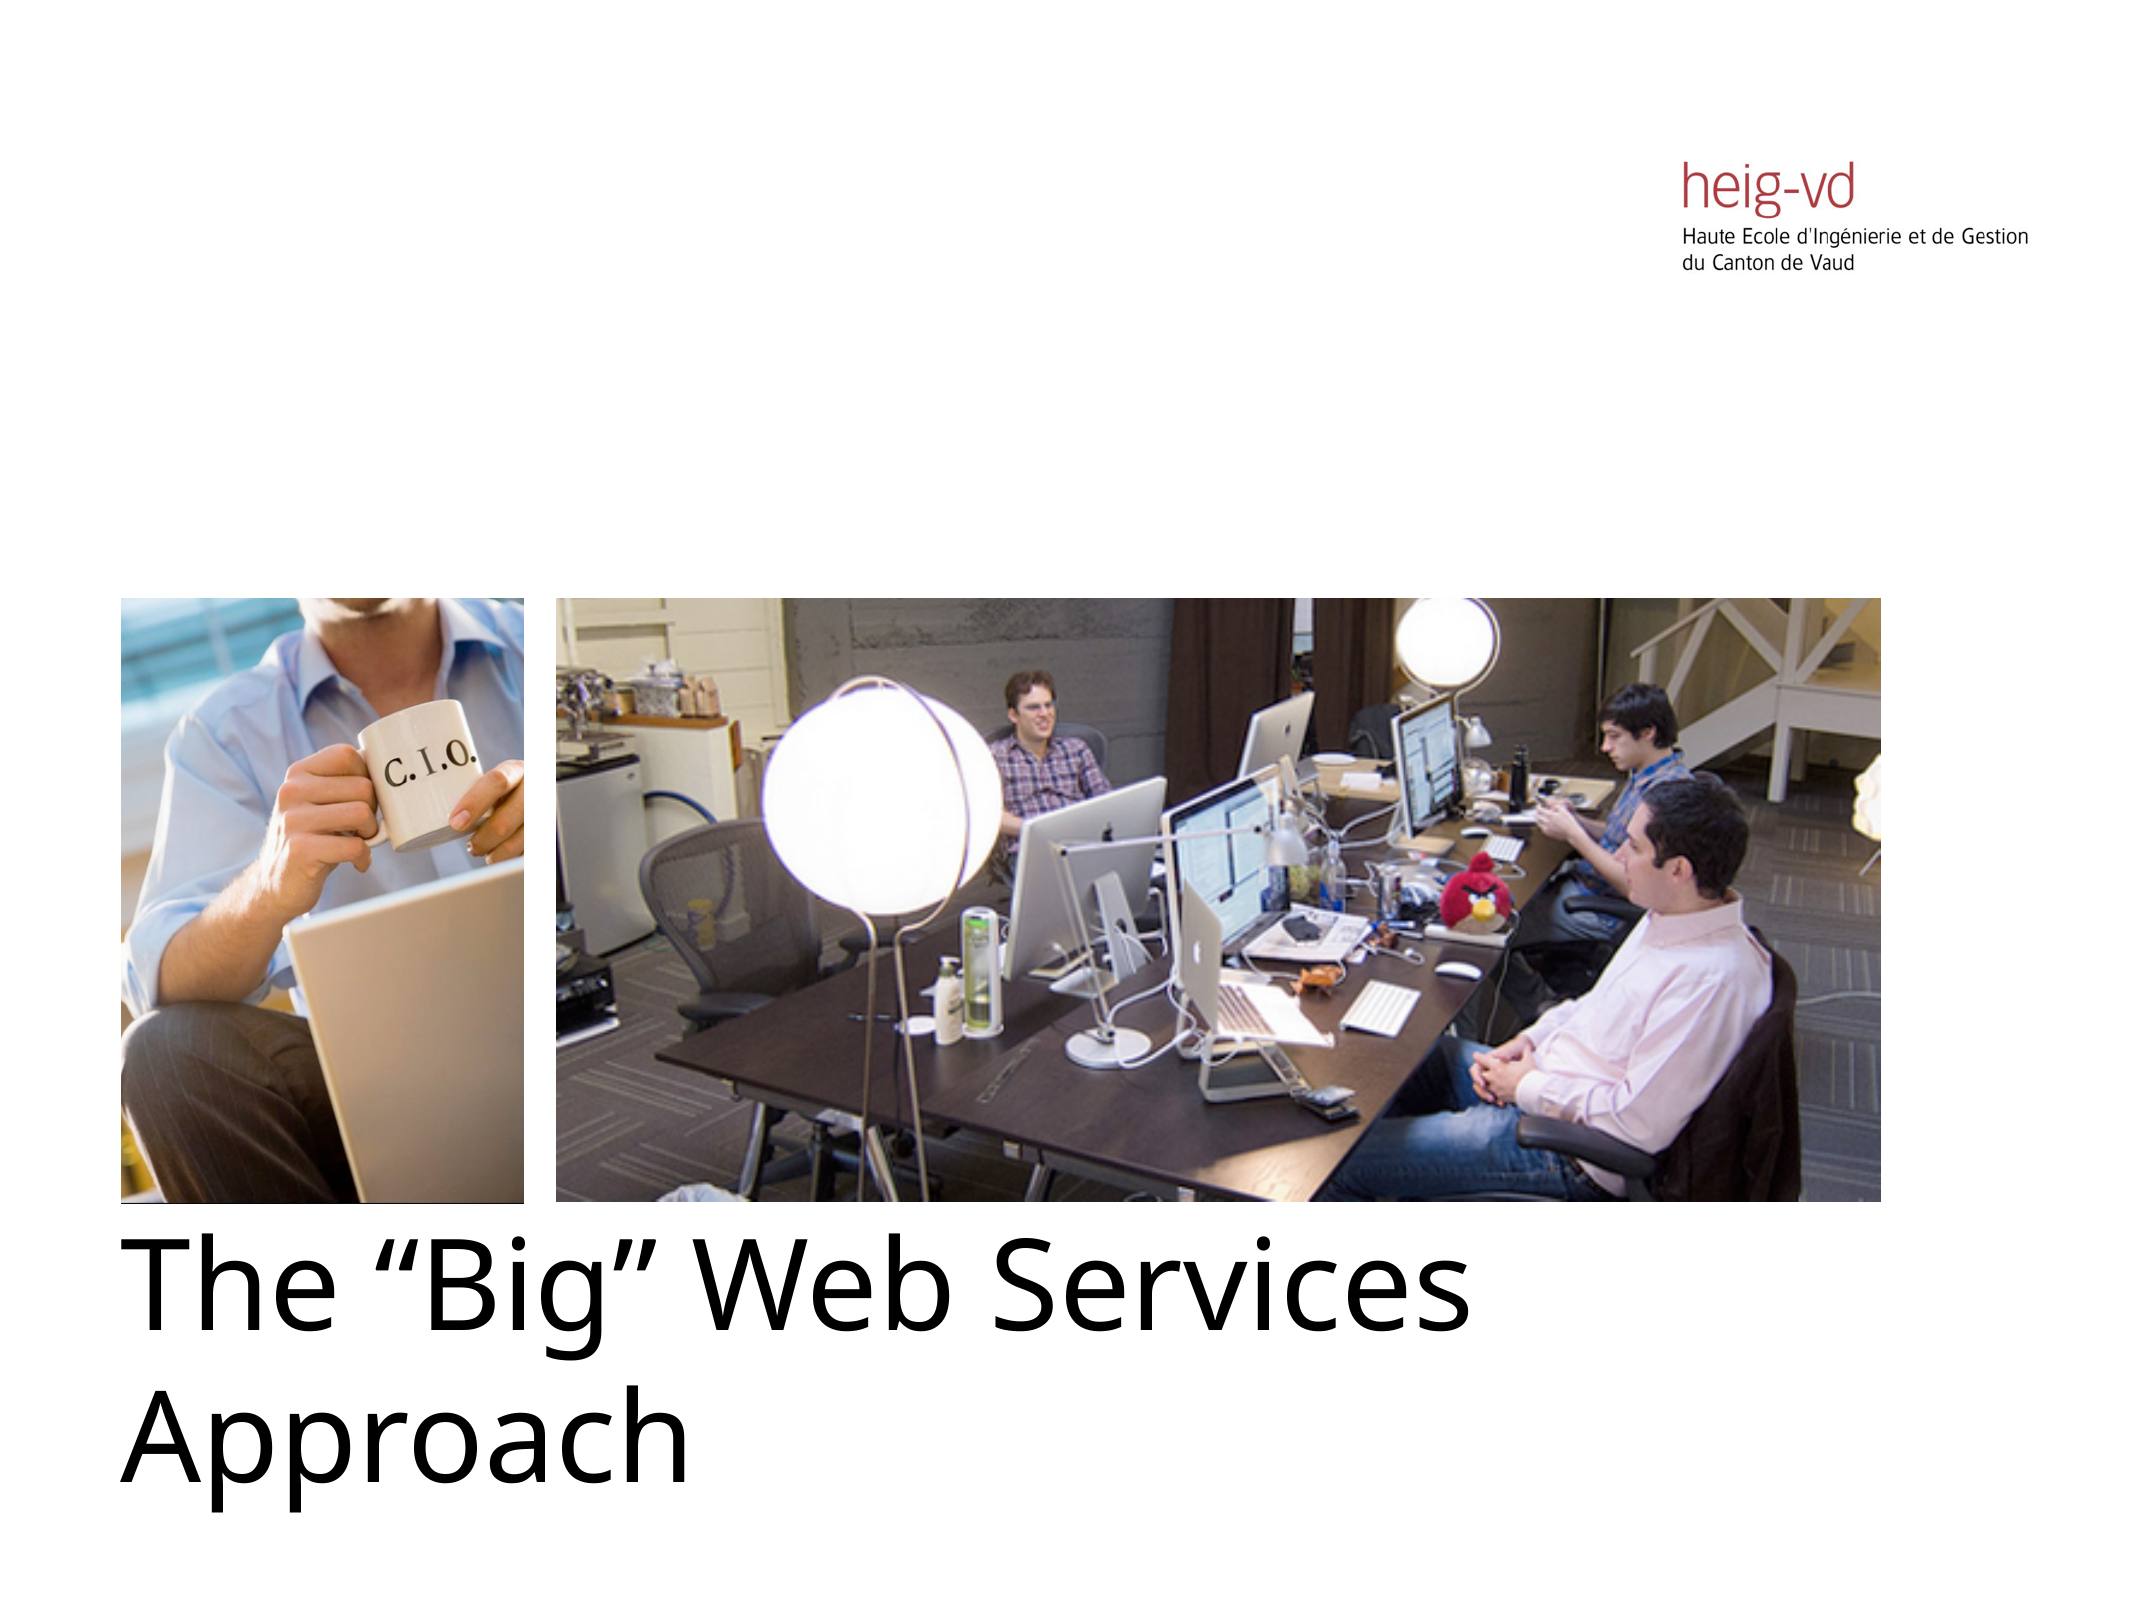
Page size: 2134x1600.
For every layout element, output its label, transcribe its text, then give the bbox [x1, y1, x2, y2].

picture [121, 598, 524, 1194]
text_box The “Big” Web Services Approach [112, 1194, 2054, 1517]
picture [1672, 149, 2036, 284]
picture [556, 598, 1881, 1194]
